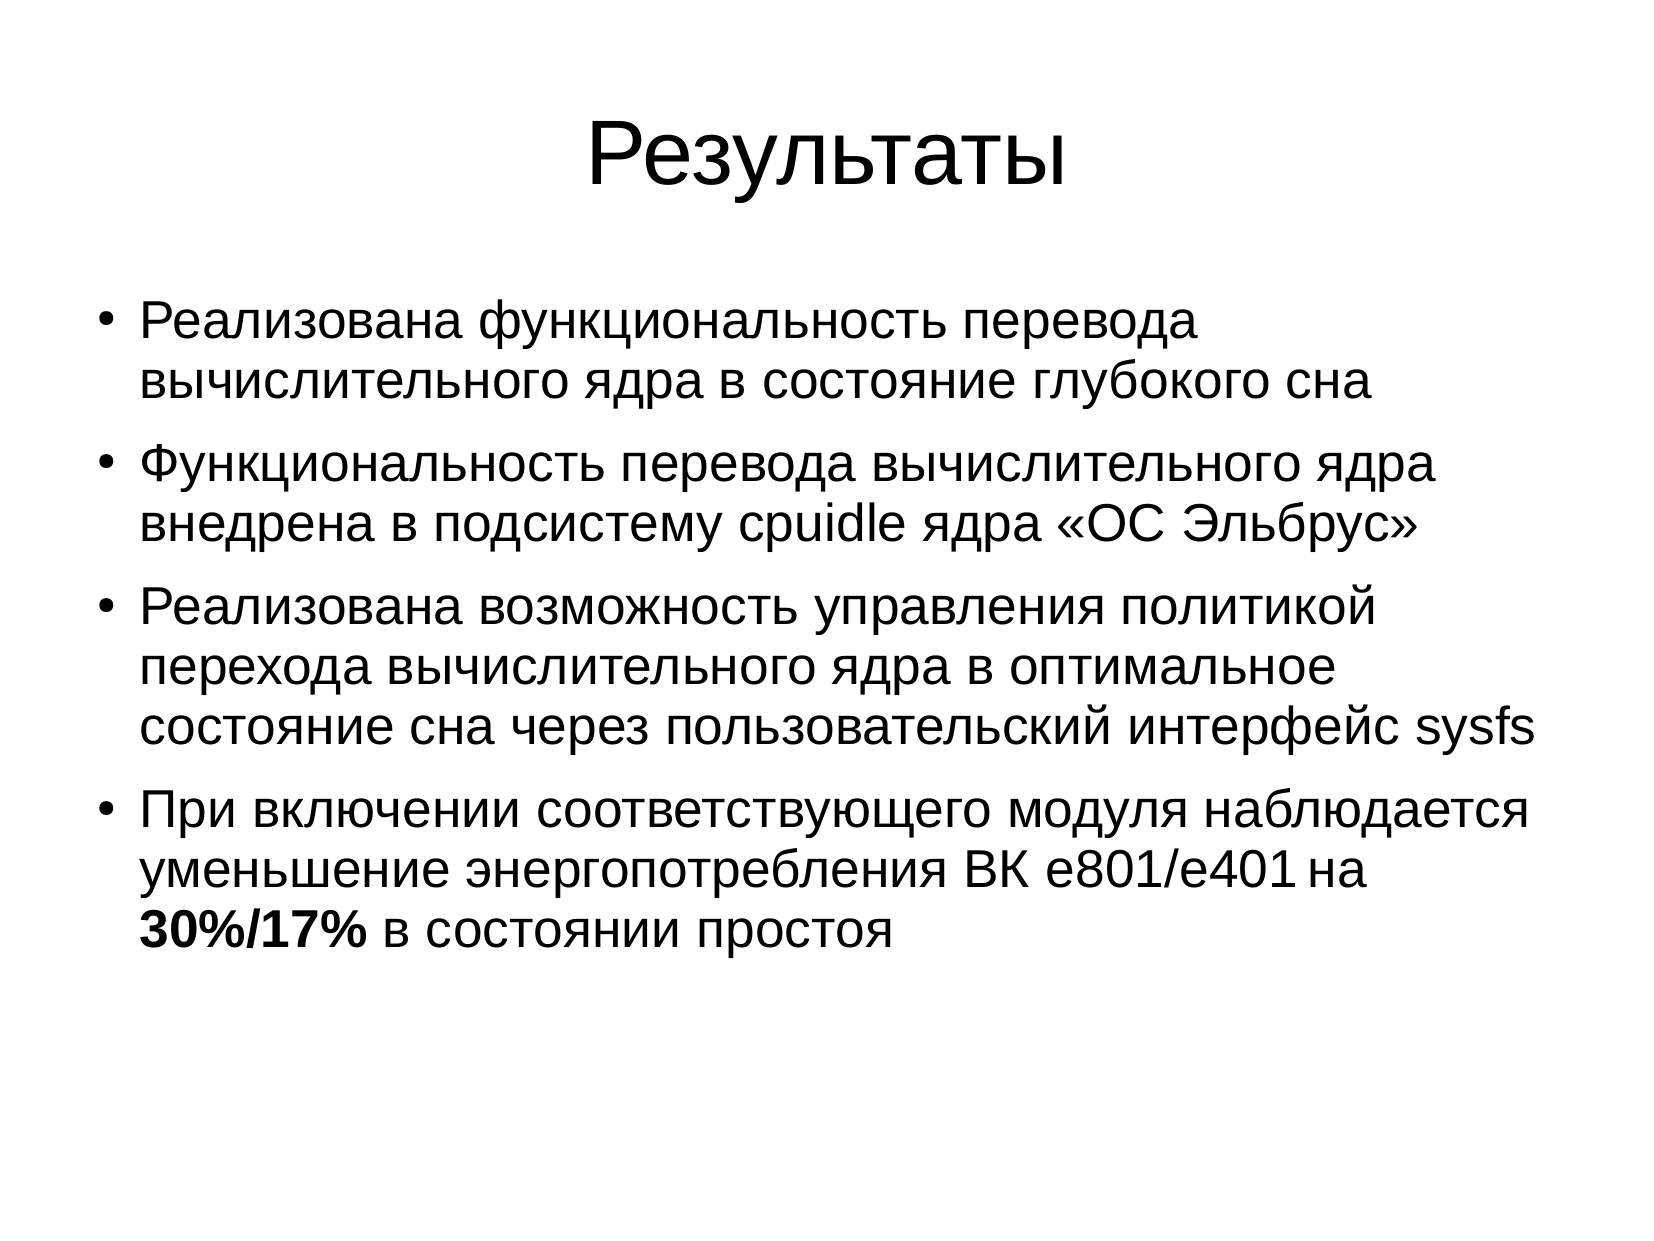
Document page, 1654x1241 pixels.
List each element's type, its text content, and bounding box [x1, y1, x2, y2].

title Результаты [82, 49, 1571, 257]
list Реализована функциональность перевода вычислительного ядра в состояние глубокого сна Функциональность перевода вычислительного ядра внедрена в подсистему cpuidle ядра «ОС Эльбрус» Реализована возможность управления политикой перехода вычислительного ядра в оптимальное состояние сна через пользовательский интерфейс sysfs При включении соответствующего модуля наблюдается уменьшение энергопотребления ВК e801/e401 на 30%/17% в состоянии простоя [82, 290, 1571, 1010]
